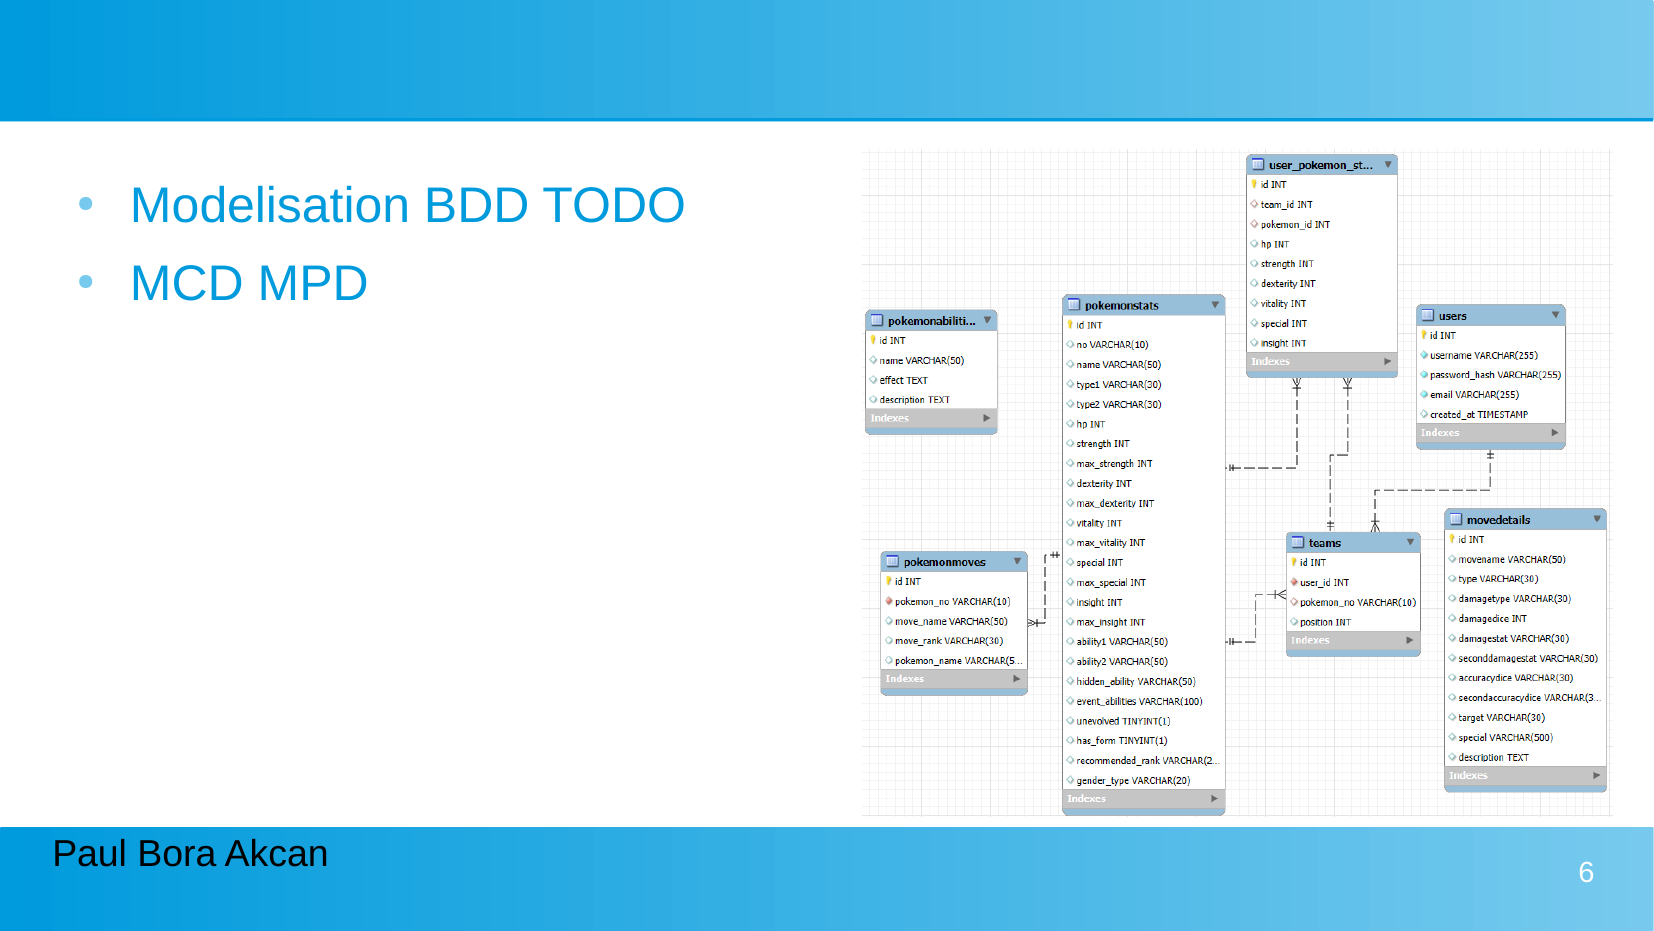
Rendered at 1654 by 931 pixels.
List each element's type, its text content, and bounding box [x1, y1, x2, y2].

list Modelisation BDD TODO MCD MPD [59, 177, 862, 768]
picture [862, 149, 1613, 817]
text_box Paul Bora Akcan [37, 825, 488, 901]
